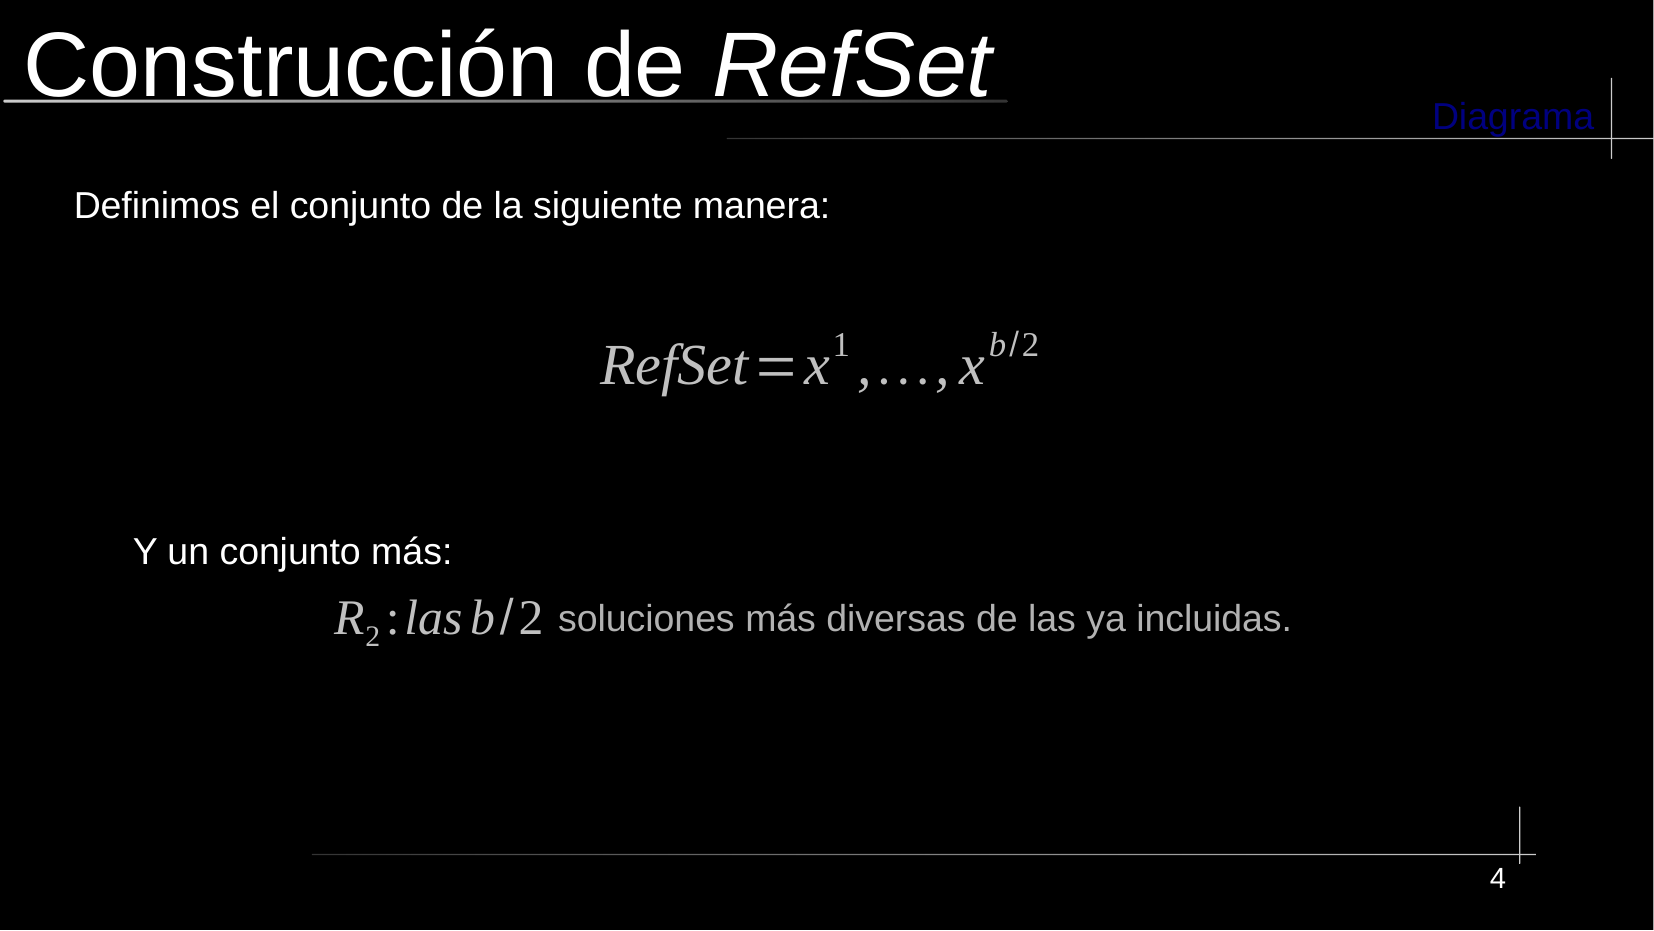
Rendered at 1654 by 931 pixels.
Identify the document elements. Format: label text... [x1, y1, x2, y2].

text_box soluciones más diversas de las ya incluidas. [543, 590, 1307, 648]
text_box Diagrama [1417, 88, 1609, 146]
chart [590, 324, 1046, 398]
text_box Definimos el conjunto de la siguiente manera: [59, 177, 846, 234]
chart [324, 590, 549, 654]
text_box Y un conjunto más: [118, 522, 468, 580]
title Construcción de RefSet [23, 11, 1589, 119]
